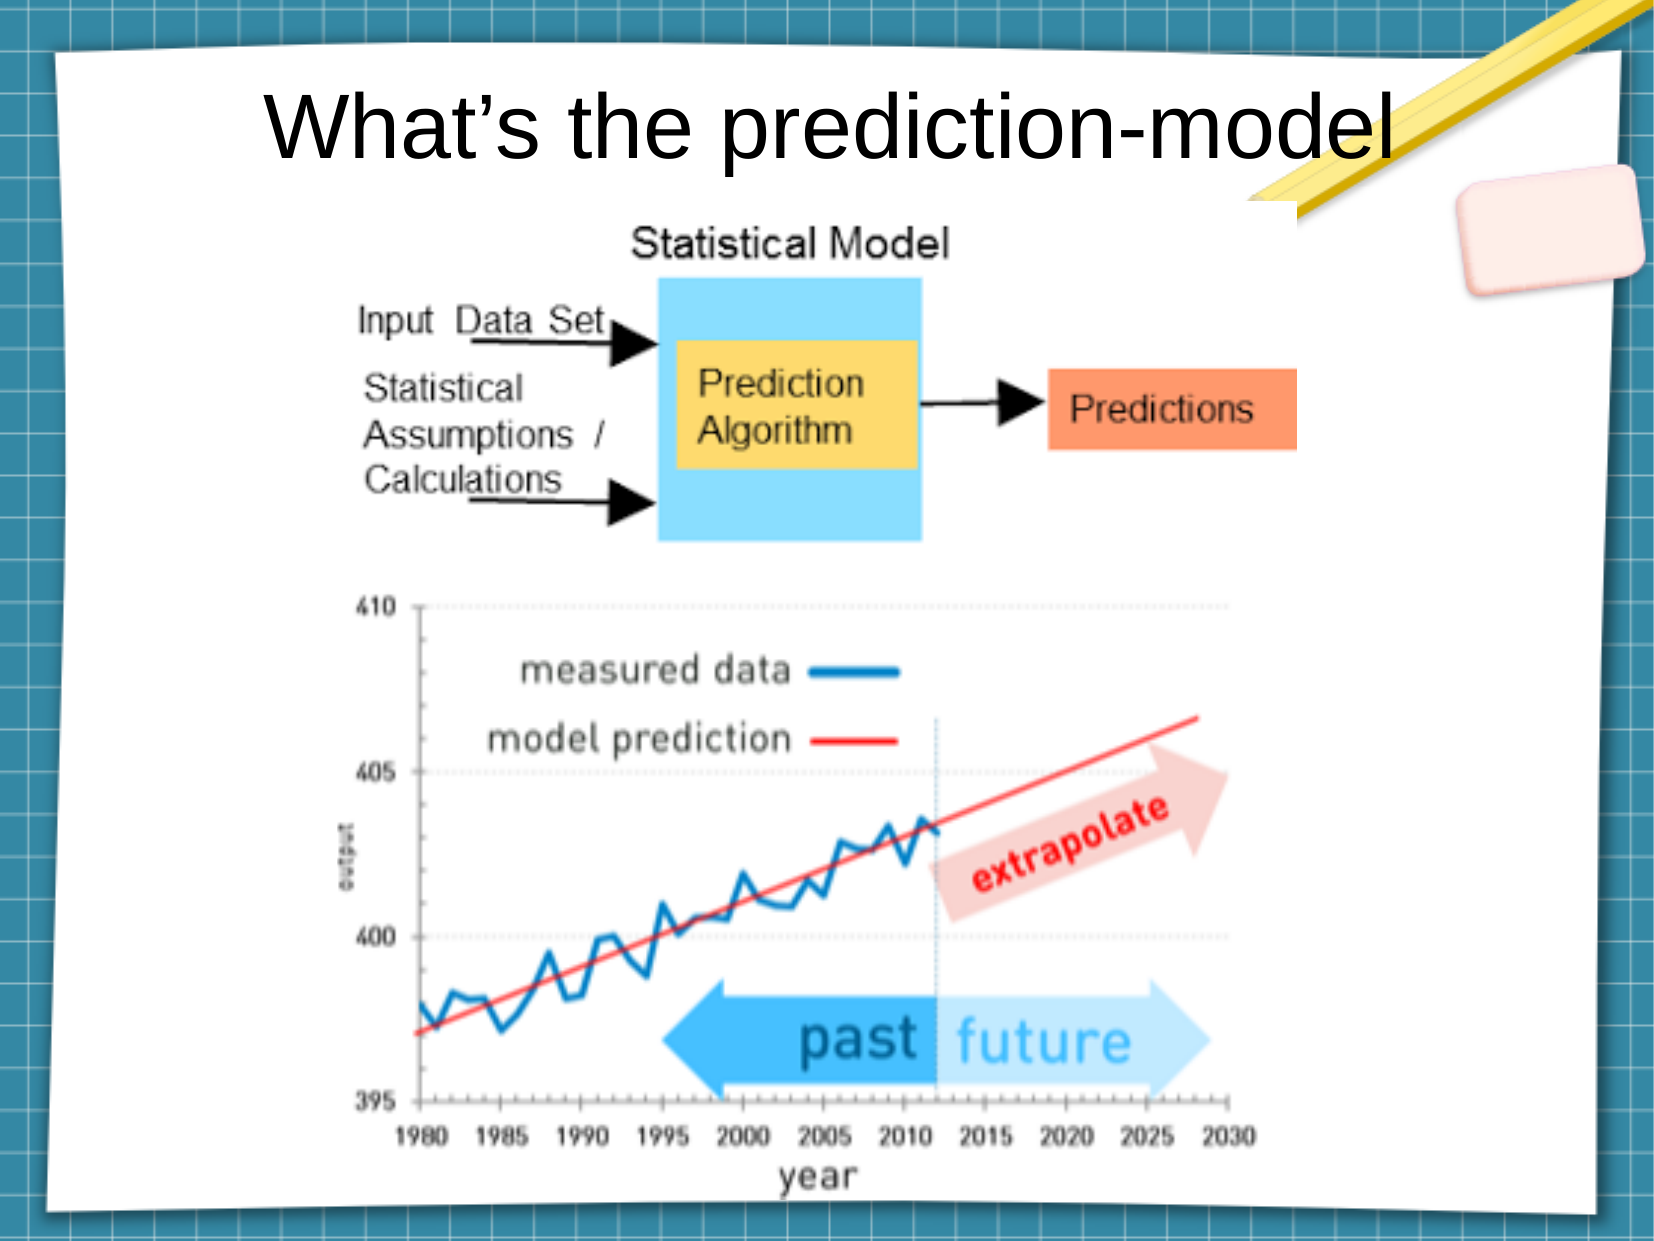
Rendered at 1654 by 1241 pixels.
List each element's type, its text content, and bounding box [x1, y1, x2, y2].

picture [0, 0, 1654, 1241]
title What’s the prediction-model [86, 75, 1576, 283]
